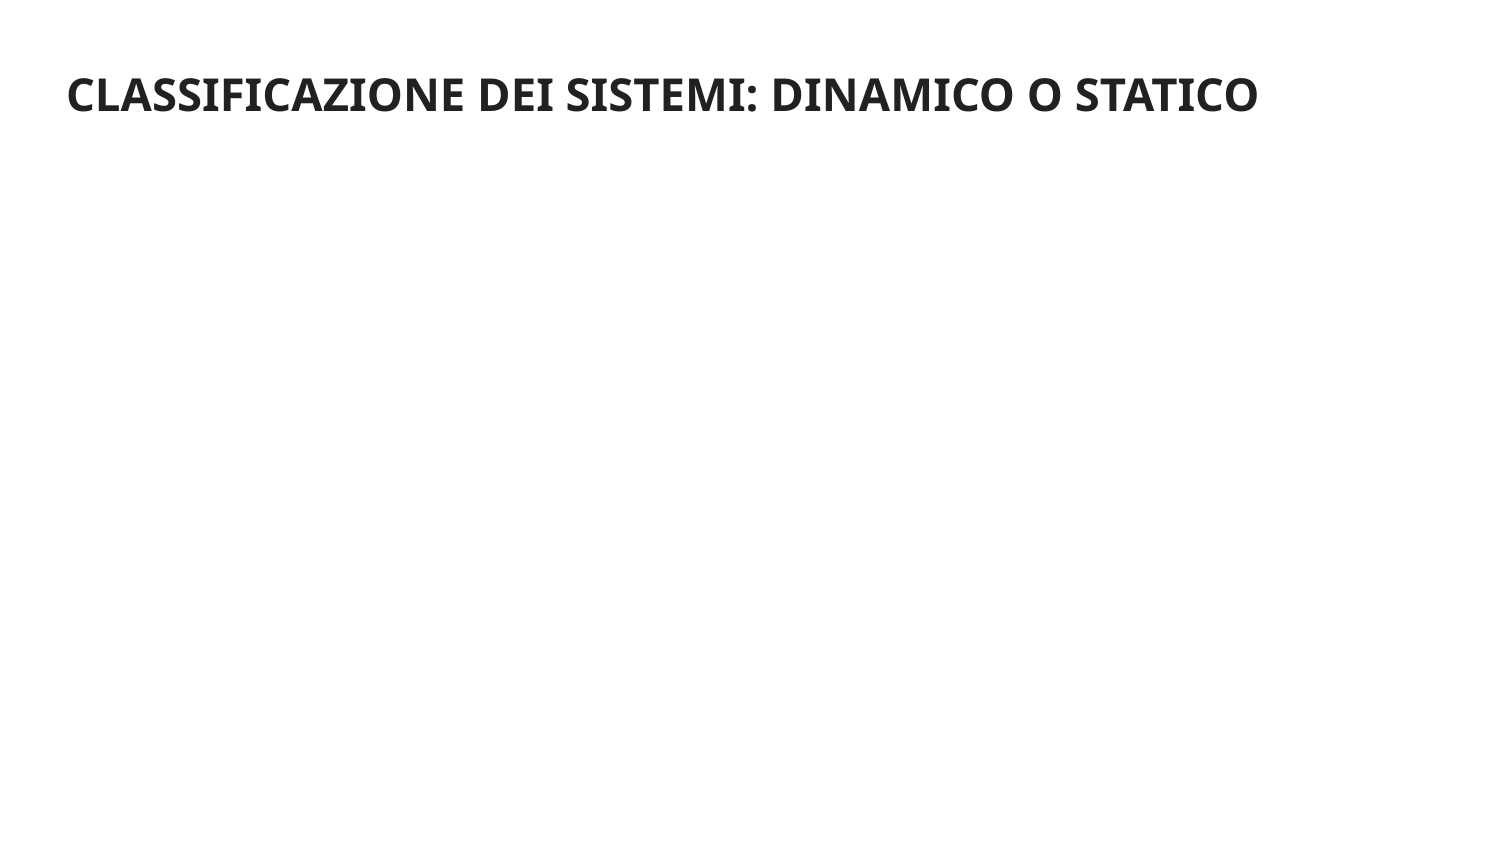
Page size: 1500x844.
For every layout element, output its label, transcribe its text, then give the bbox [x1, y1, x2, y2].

title CLASSIFICAZIONE DEI SISTEMI: DINAMICO O STATICO [51, 48, 1449, 180]
